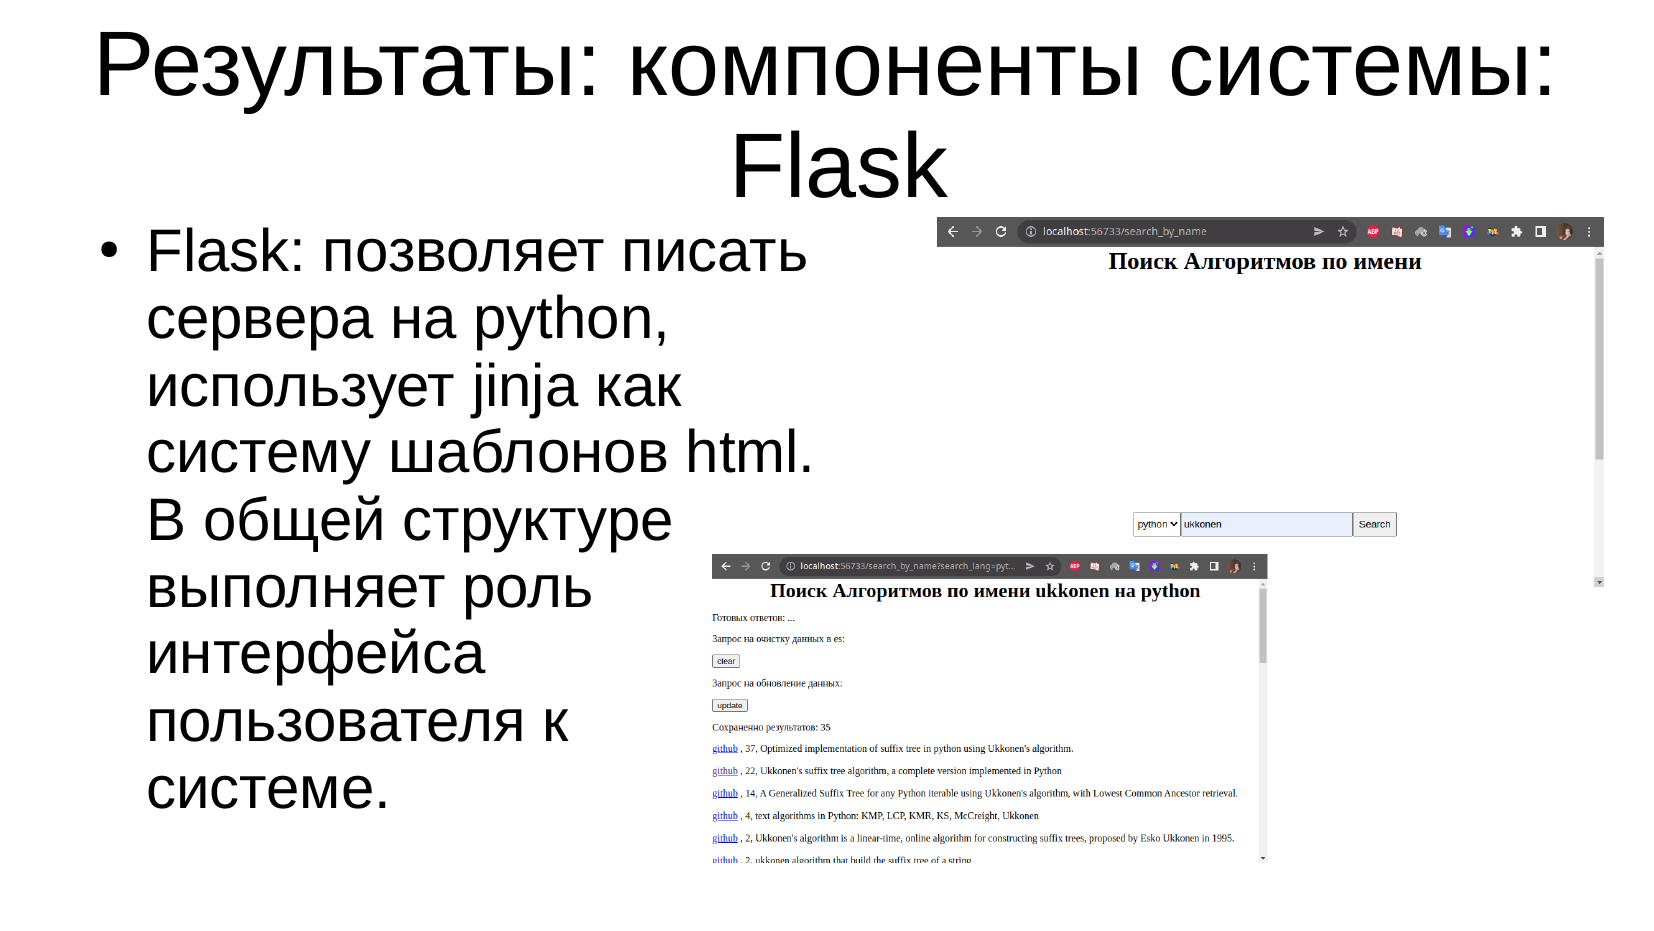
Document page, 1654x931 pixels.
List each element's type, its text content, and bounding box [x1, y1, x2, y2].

title Результаты: компоненты системы: Flask [82, 12, 1571, 218]
picture [712, 217, 1604, 863]
list Flask: позволяет писать сервера на python, использует jinja как систему шаблонов html. В общей структуре выполняет роль интерфейса пользователя к системе. [82, 217, 826, 826]
